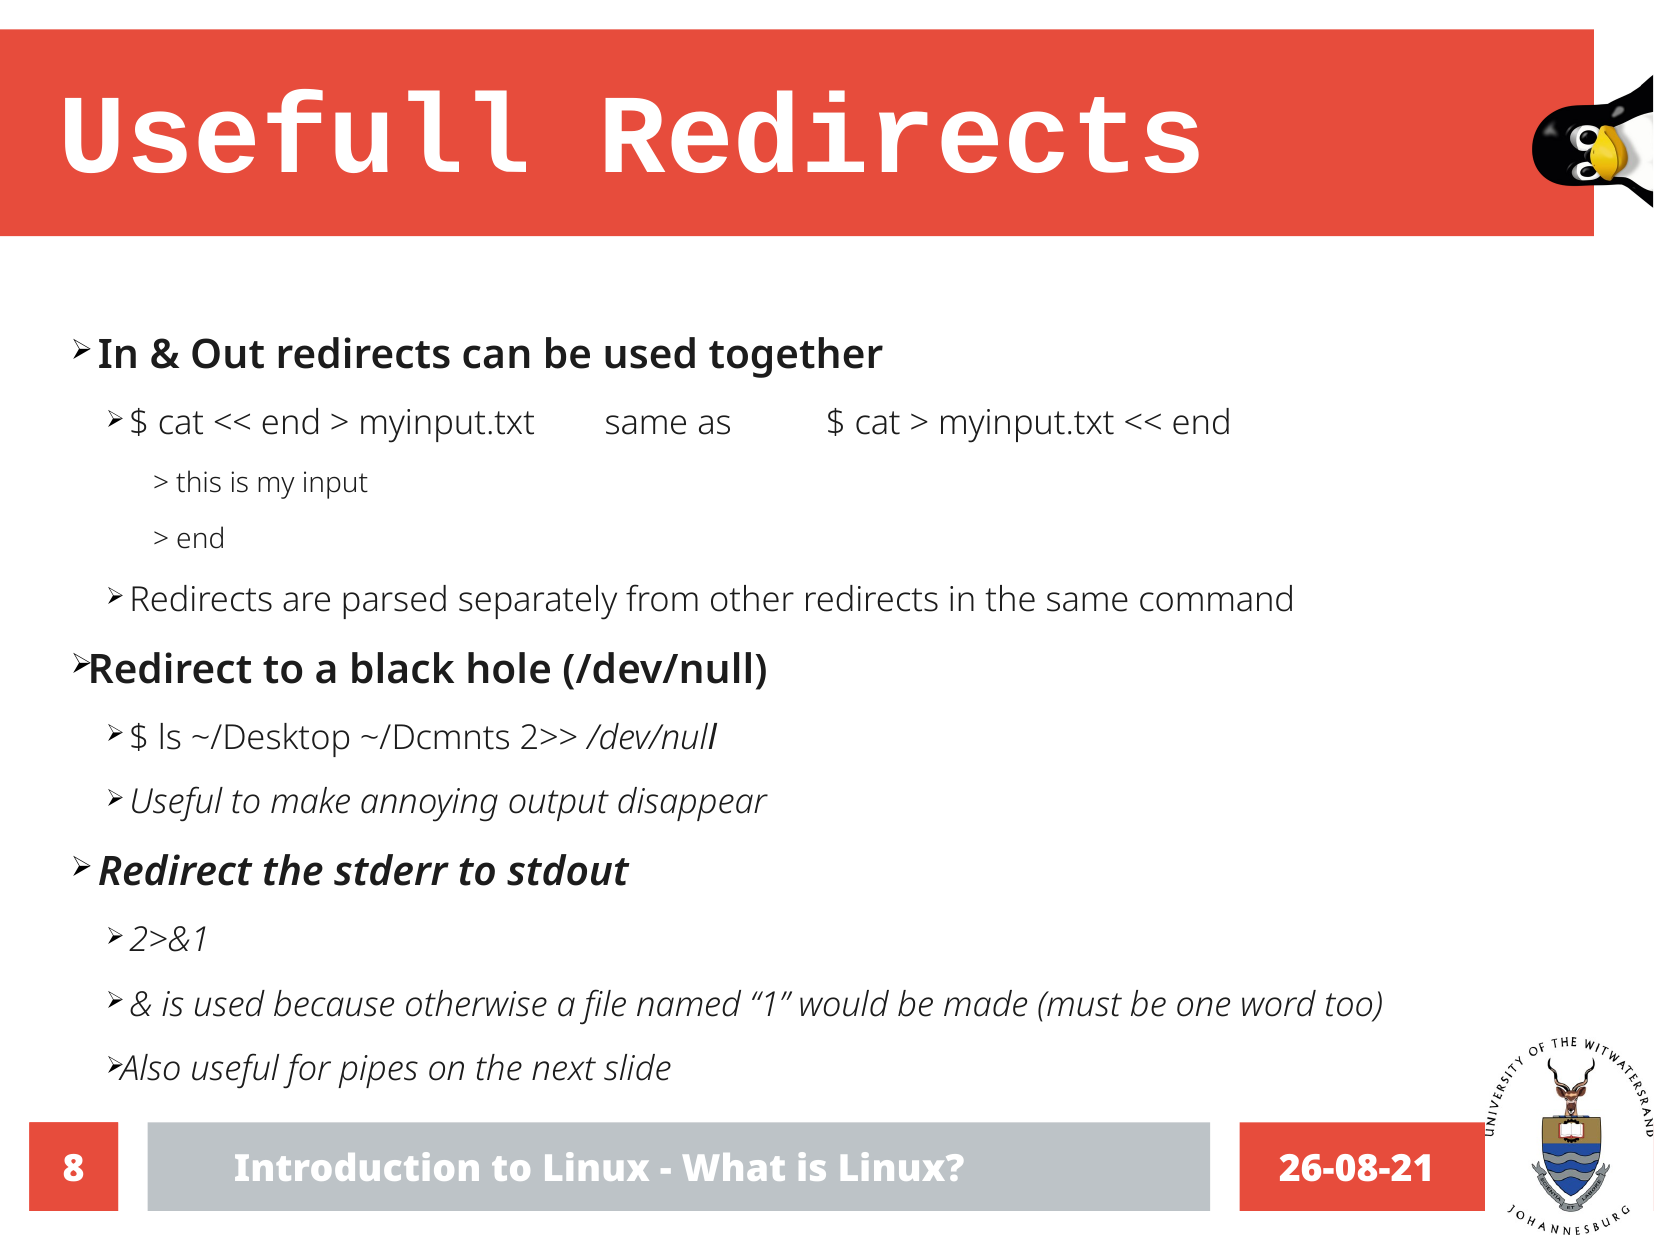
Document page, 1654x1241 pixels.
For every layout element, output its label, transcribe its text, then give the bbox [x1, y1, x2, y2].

picture [1485, 1037, 1654, 1235]
list In & Out redirects can be used together $ cat << end > myinput.txt same as $ cat > myinput.txt << end > this is my input > end Redirects are parsed separately from other redirects in the same command Redirect to a black hole (/dev/null) $ ls ~/Desktop ~/Dcmnts 2>> /dev/null Useful to make annoying output disappear Redirect the stderr to stdout 2>&1 & is used because otherwise a file named “1” would be made (must be one word too) Also useful for pipes on the next slide [70, 324, 1585, 1093]
title Usefull Redirects [58, 59, 1594, 207]
picture [1515, 24, 1654, 276]
